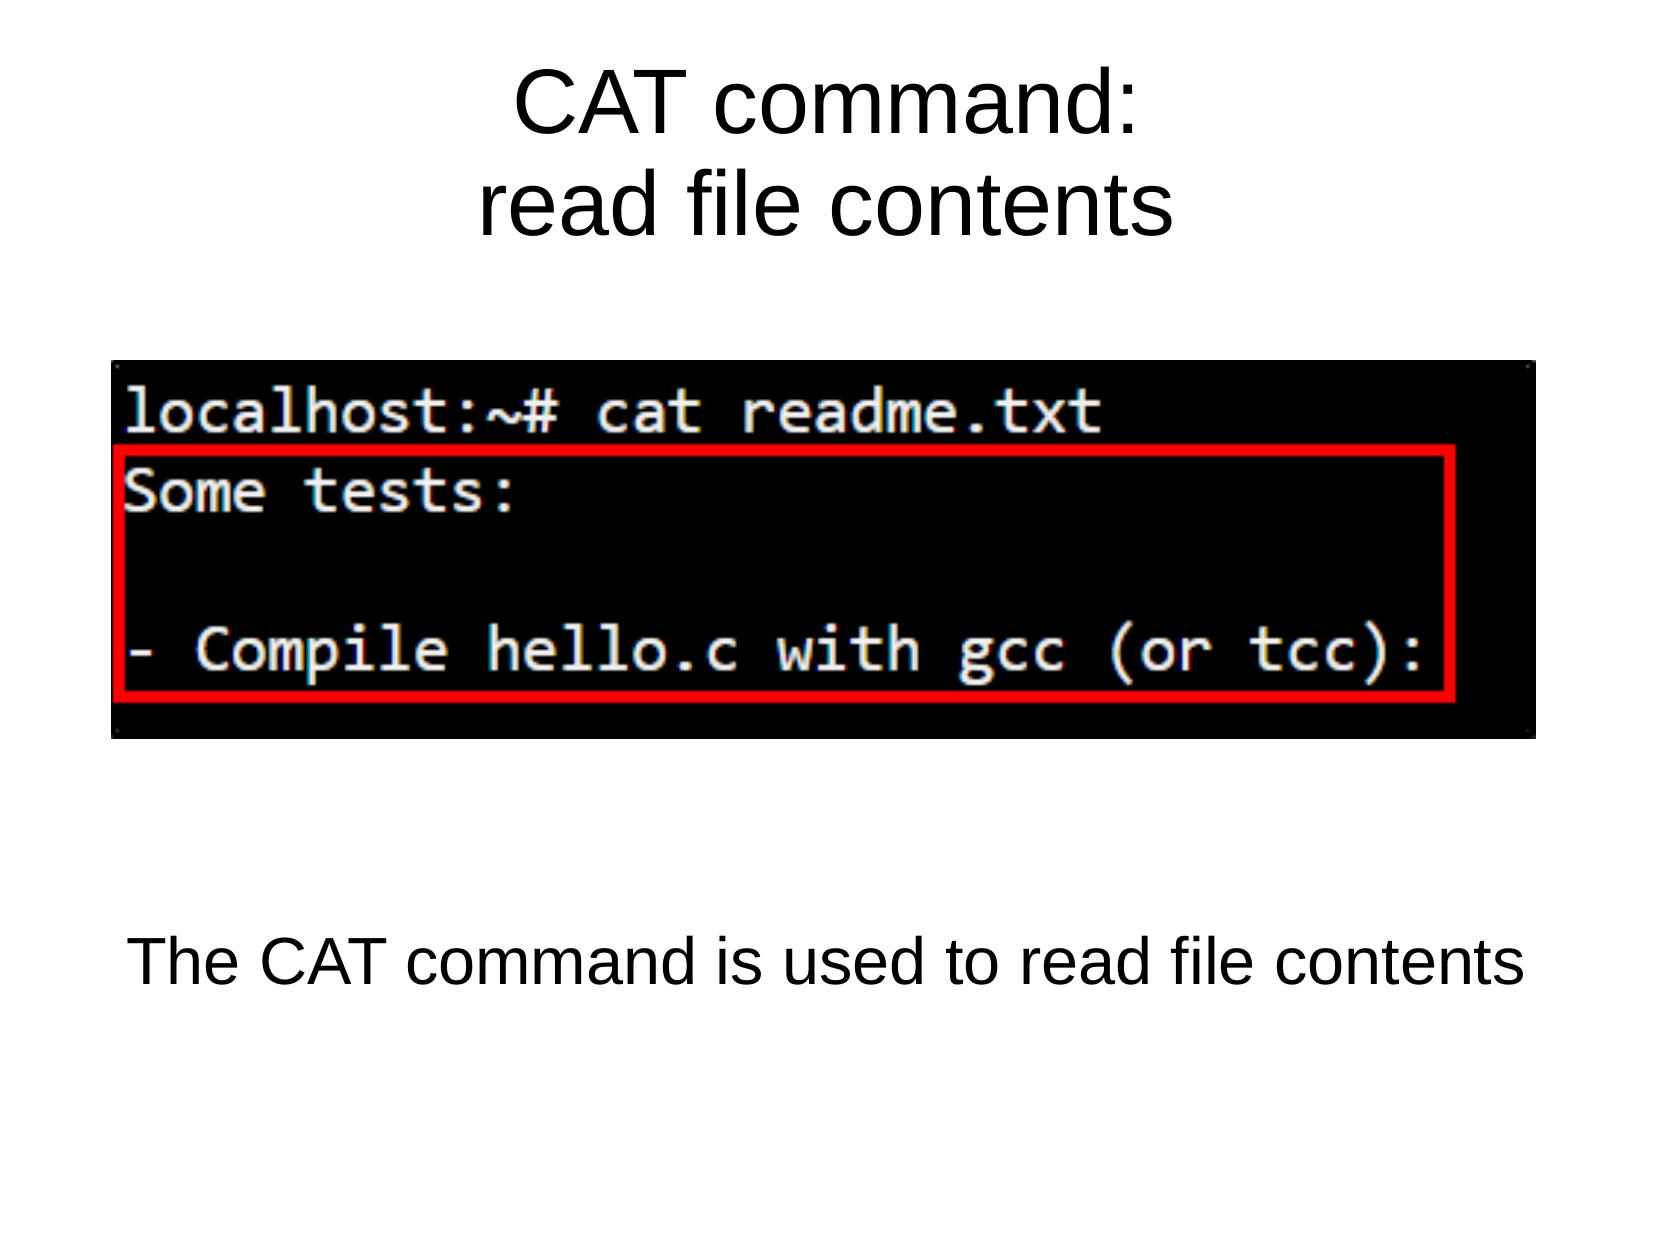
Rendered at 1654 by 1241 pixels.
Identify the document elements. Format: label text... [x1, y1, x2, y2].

subtitle The CAT command is used to read file contents [82, 290, 1571, 1109]
title CAT command: read file contents [82, 49, 1571, 257]
picture [111, 360, 1536, 739]
